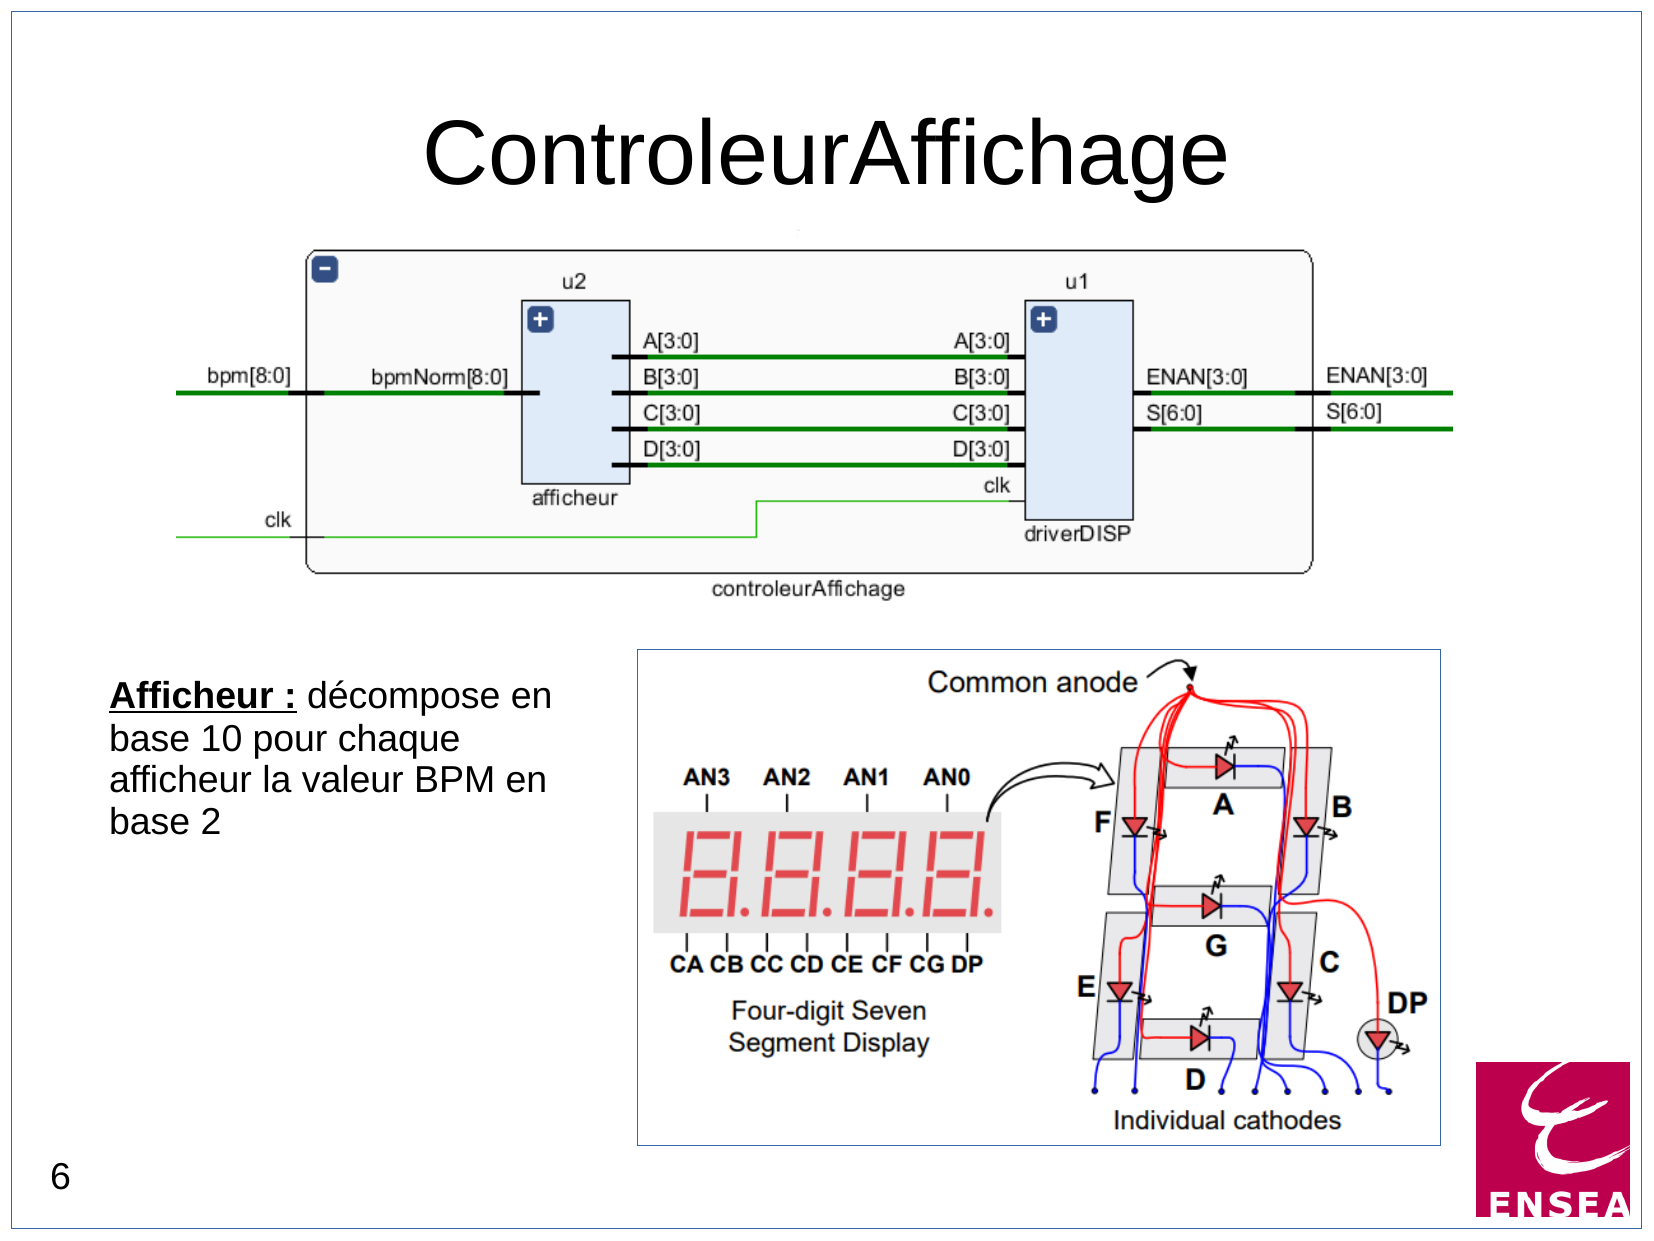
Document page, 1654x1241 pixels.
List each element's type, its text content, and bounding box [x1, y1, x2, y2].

picture [176, 228, 1453, 615]
picture [1476, 1062, 1630, 1217]
text_box 6 [35, 1147, 166, 1205]
text_box Afficheur : décompose en base 10 pour chaque afficheur la valeur BPM en base 2 [94, 667, 579, 851]
title ControleurAffichage [82, 49, 1571, 257]
picture [637, 649, 1441, 1146]
text_box [11, 11, 1642, 1229]
